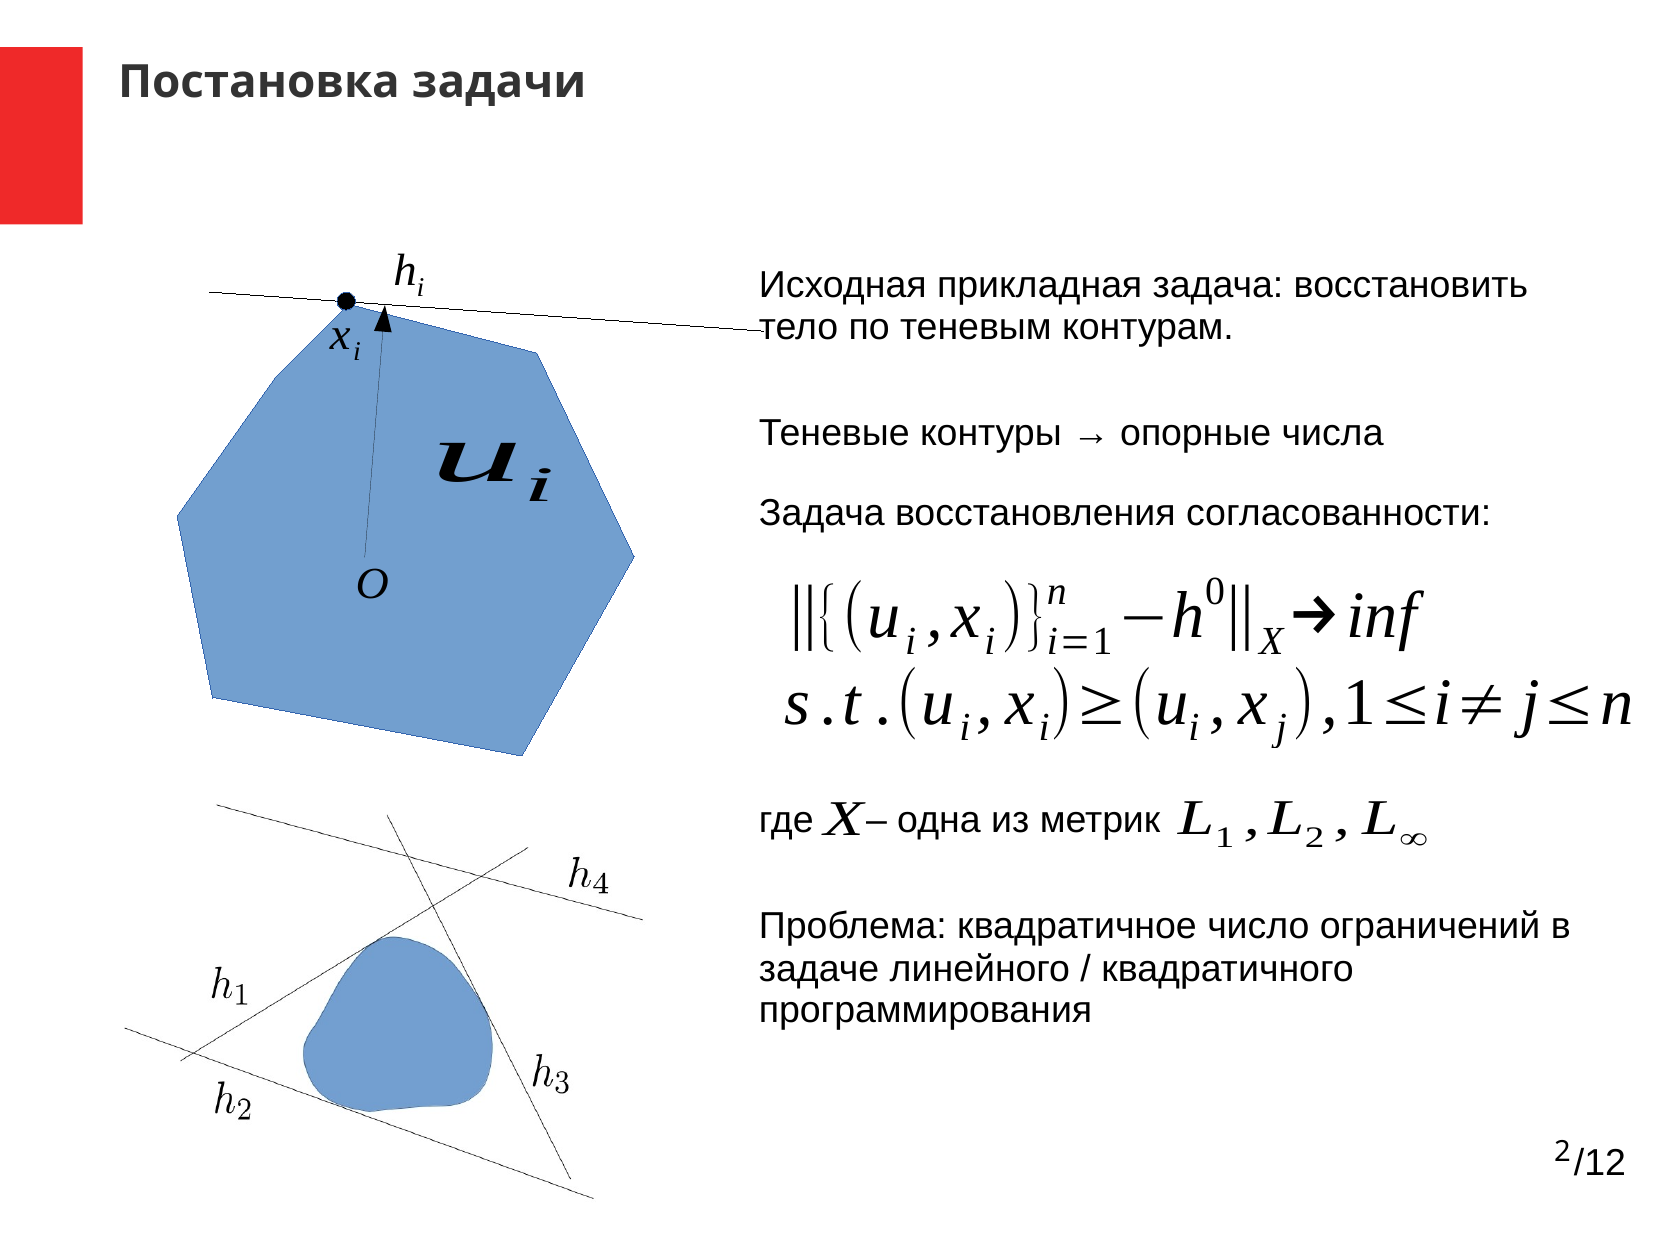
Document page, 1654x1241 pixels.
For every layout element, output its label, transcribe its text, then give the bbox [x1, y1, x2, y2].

text_box Теневые контуры → опорные числа [744, 403, 1400, 461]
text_box Проблема: квадратичное число ограничений в задаче линейного / квадратичного программирования [744, 897, 1642, 1039]
text_box /12 [1559, 1134, 1654, 1205]
text_box где – одна из метрик [744, 791, 1157, 849]
text_box [336, 292, 371, 311]
title Постановка задачи [118, 0, 1571, 184]
chart [381, 246, 438, 304]
chart [384, 408, 604, 515]
text_box Задача восстановления согласованности: [744, 484, 1507, 542]
text_box Исходная прикладная задача: восстановить тело по теневым контурам. [744, 256, 1630, 355]
picture [118, 791, 655, 1207]
chart [343, 559, 401, 610]
chart [315, 310, 372, 368]
chart [803, 792, 886, 849]
chart [767, 566, 1650, 748]
text_box [177, 310, 635, 756]
chart [1157, 791, 1445, 856]
